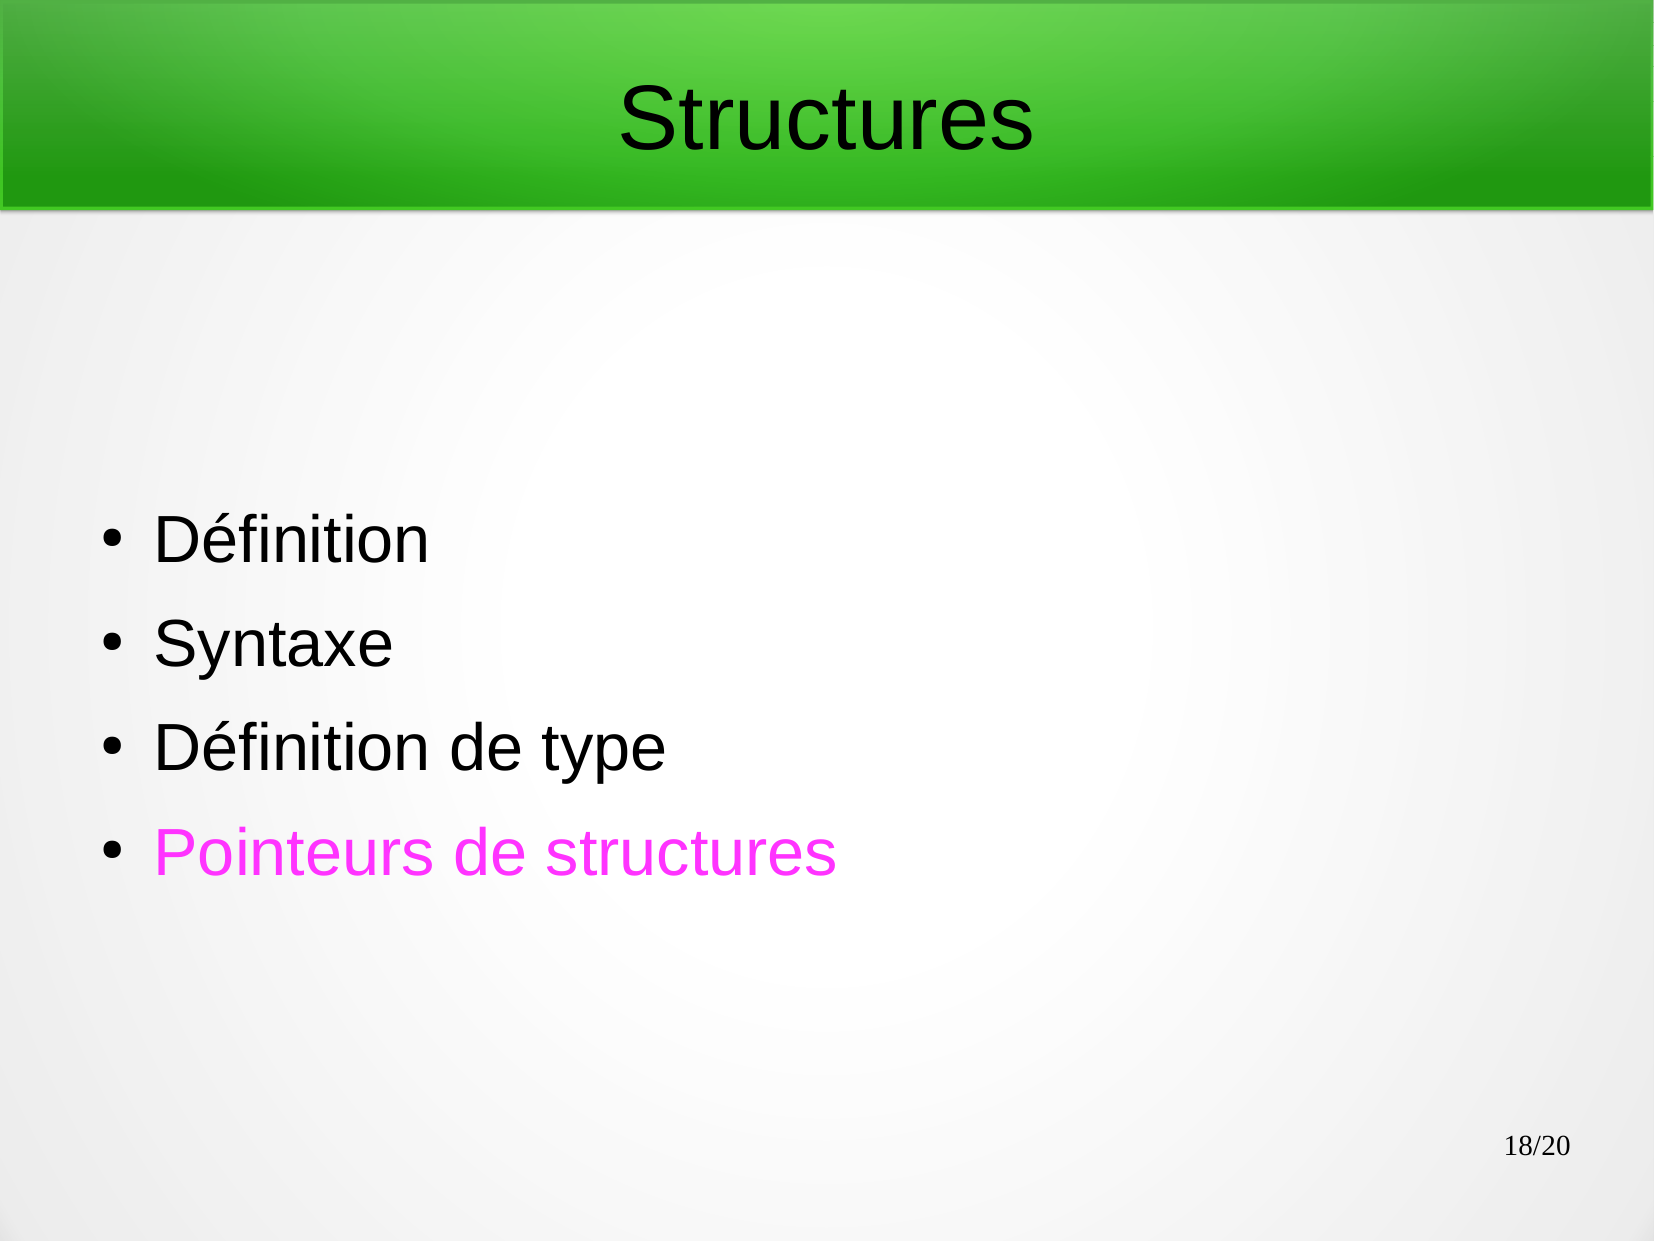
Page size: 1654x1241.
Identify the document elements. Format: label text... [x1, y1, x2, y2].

list Définition Syntaxe Définition de type Pointeurs de structures [82, 501, 1571, 1241]
title Structures [82, 47, 1571, 189]
